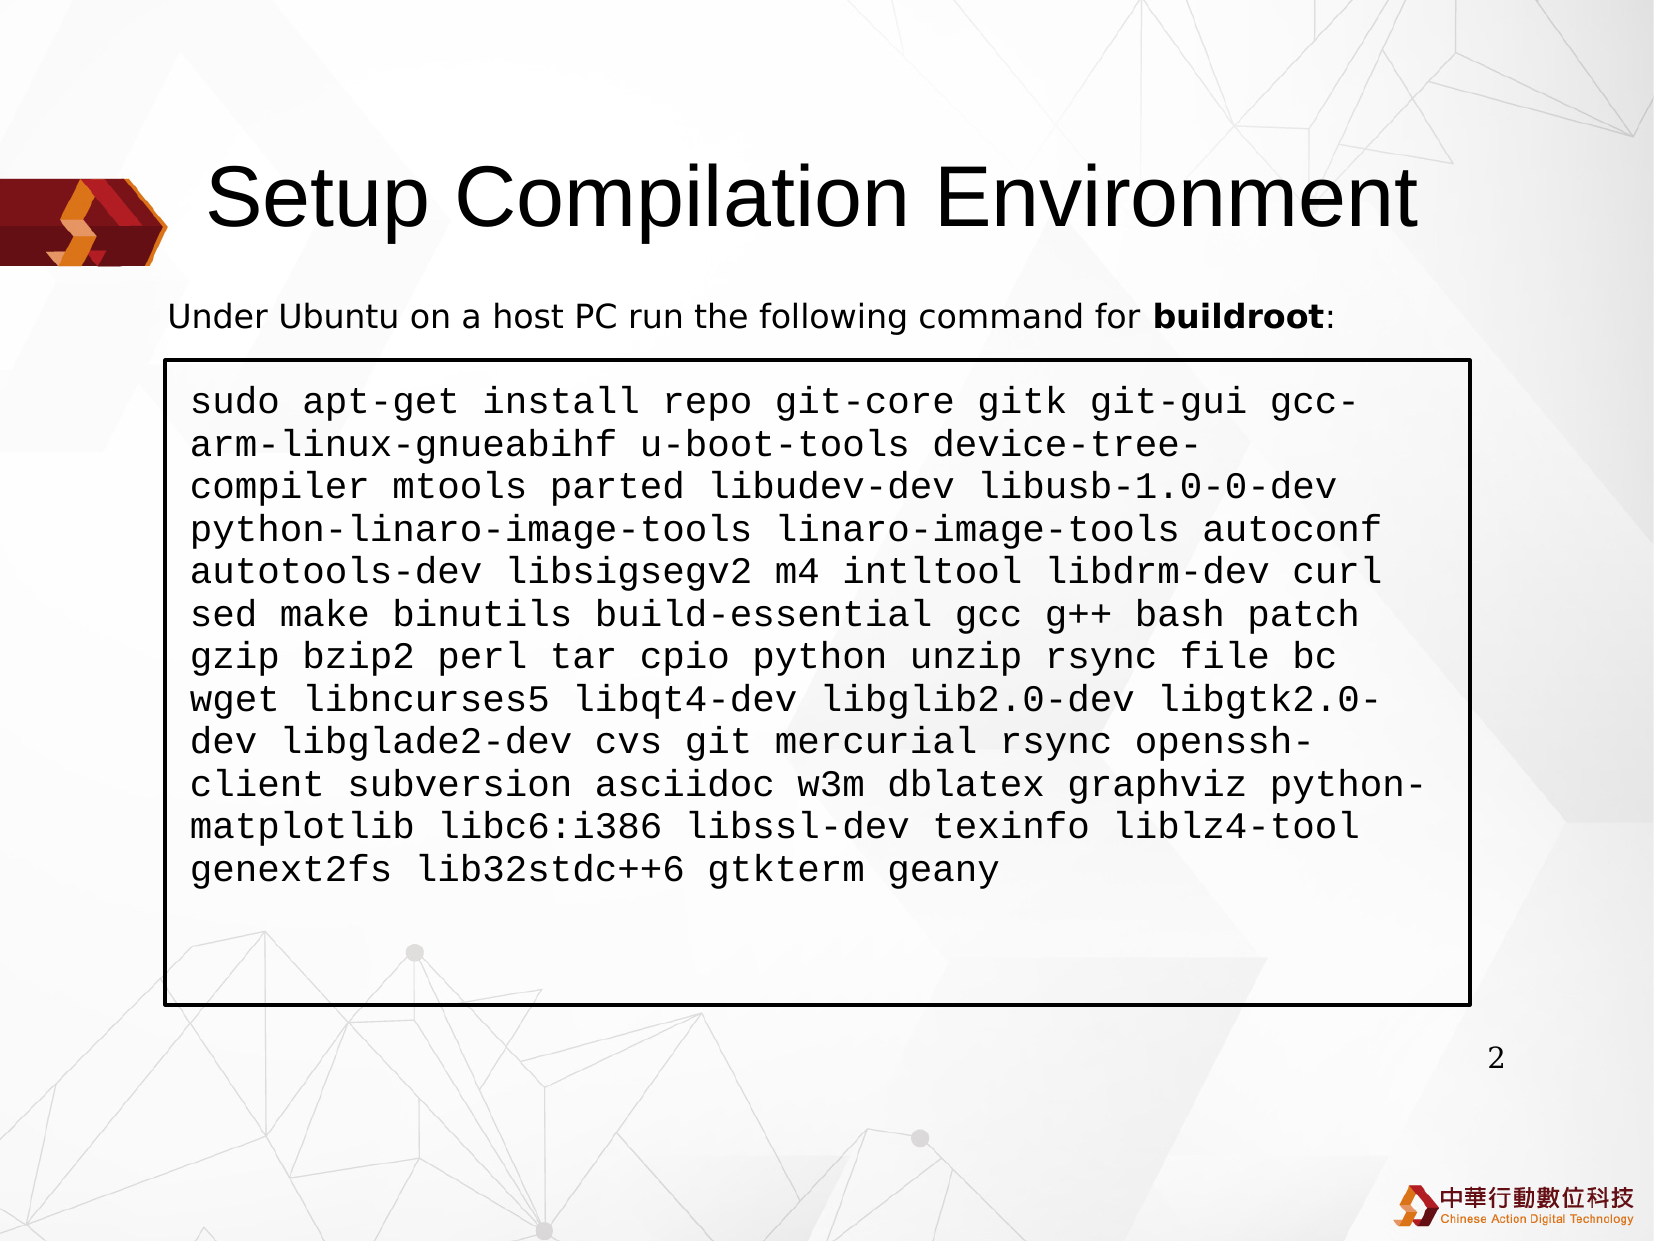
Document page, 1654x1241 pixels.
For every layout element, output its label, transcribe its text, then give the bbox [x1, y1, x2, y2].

text_box Under Ubuntu on a host PC run the following command for buildroot: [152, 290, 1441, 383]
picture [0, 0, 1654, 1241]
title Setup Compilation Environment [118, 112, 1506, 281]
text_box sudo apt-get install repo git-core gitk git-gui gcc-arm-linux-gnueabihf u-boot-tools device-tree- compiler mtools parted libudev-dev libusb-1.0-0-dev python-linaro-image-tools linaro-image-tools autoconf autotools-dev libsigsegv2 m4 intltool libdrm-dev curl sed make binutils build-essential gcc g++ bash patch gzip bzip2 perl tar cpio python unzip rsync file bc wget libncurses5 libqt4-dev libglib2.0-dev libgtk2.0-dev libglade2-dev cvs git mercurial rsync openssh-client subversion asciidoc w3m dblatex graphviz python-matplotlib libc6:i386 libssl-dev texinfo liblz4-tool genext2fs lib32stdc++6 gtkterm geany [175, 375, 1456, 943]
